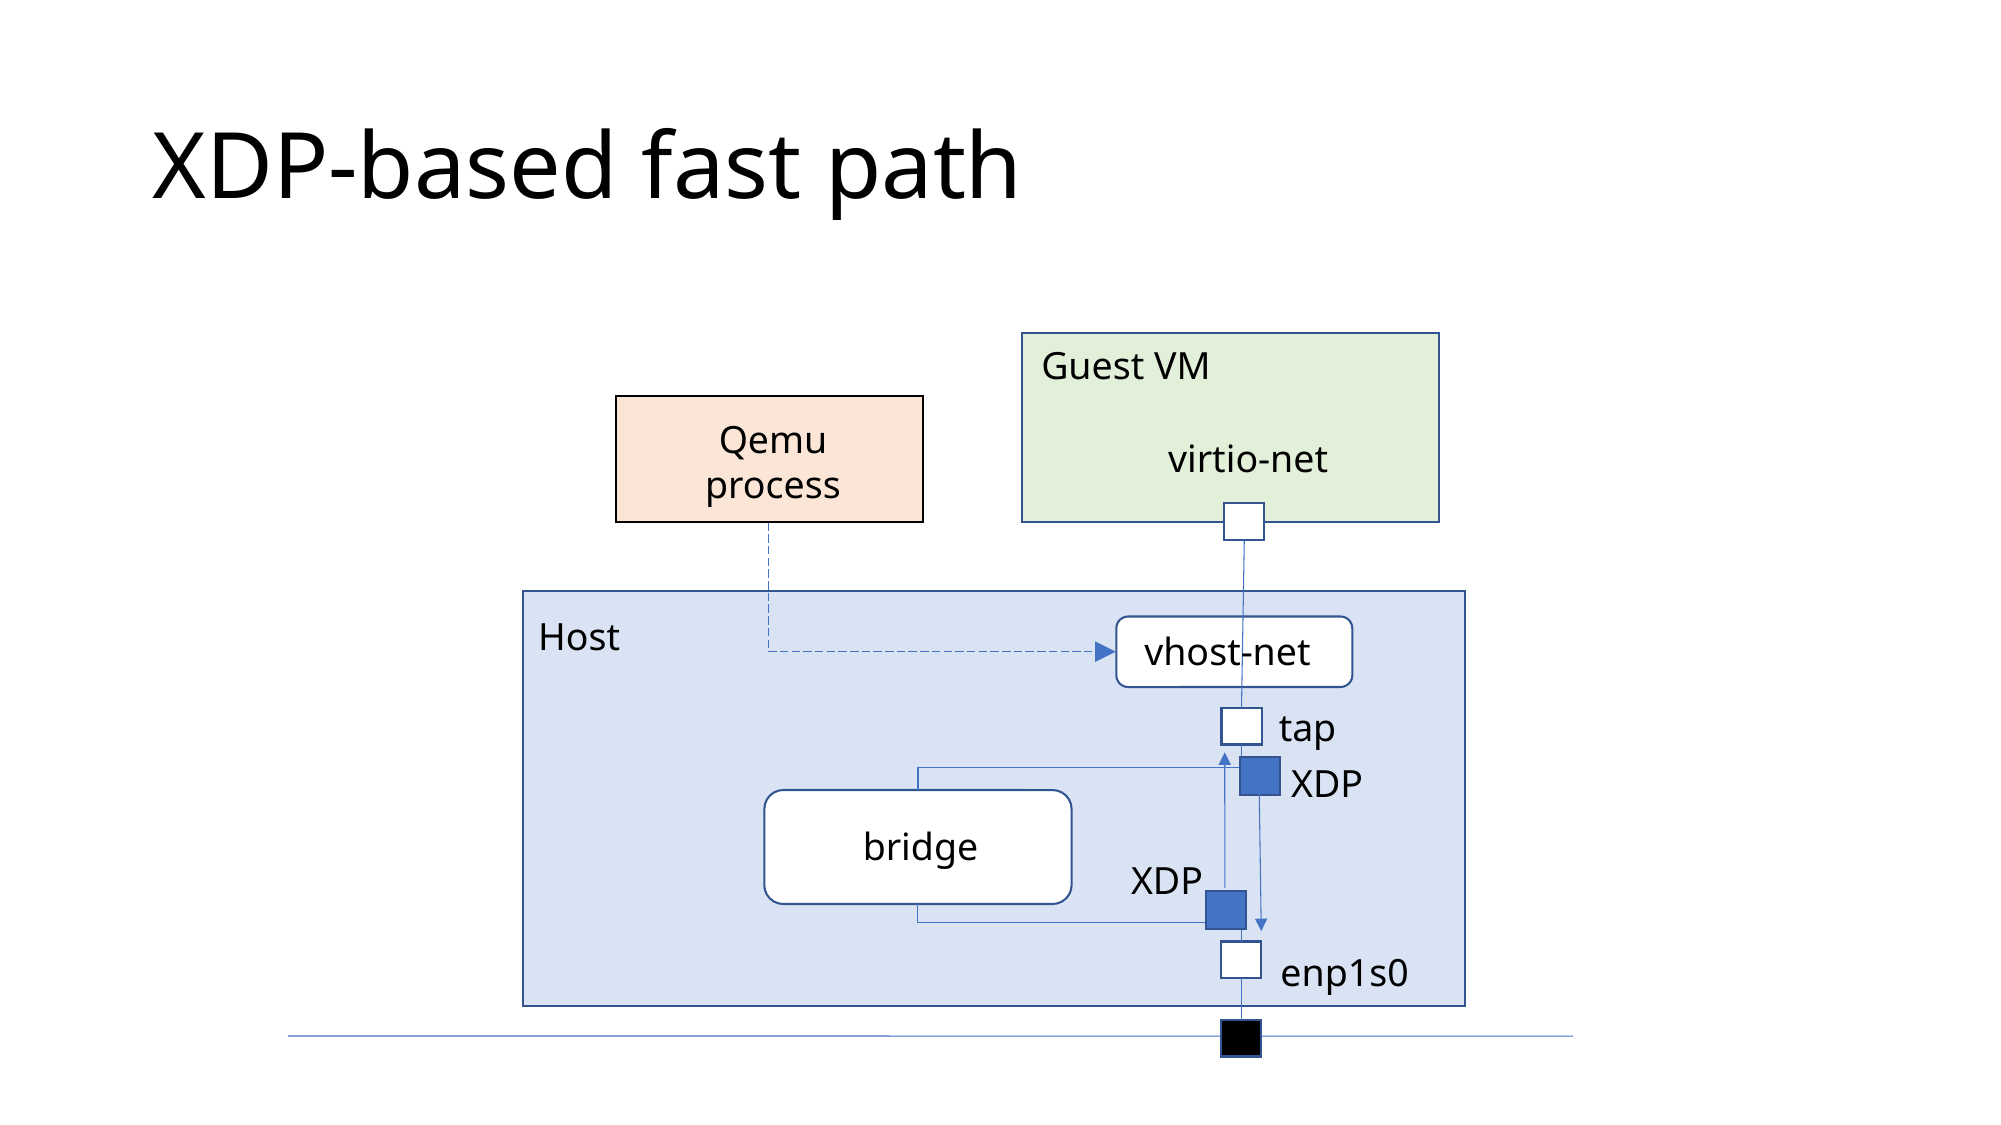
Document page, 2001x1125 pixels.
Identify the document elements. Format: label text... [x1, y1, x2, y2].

text_box Qemu process [678, 408, 869, 514]
text_box XDP [1276, 752, 1388, 813]
text_box [1022, 333, 1439, 540]
text_box virtio-net [1153, 427, 1362, 488]
text_box enp1s0 [1265, 941, 1439, 1002]
text_box [523, 590, 1466, 1007]
text_box tap [1263, 697, 1375, 757]
text_box Host [523, 605, 691, 665]
text_box [615, 396, 923, 522]
text_box vhost-net [1129, 620, 1373, 680]
title XDP-based fast path [137, 59, 1863, 278]
text_box [1221, 1019, 1262, 1057]
text_box bridge [848, 815, 1003, 876]
text_box XDP [1116, 849, 1228, 910]
text_box Guest VM [1026, 334, 1245, 395]
